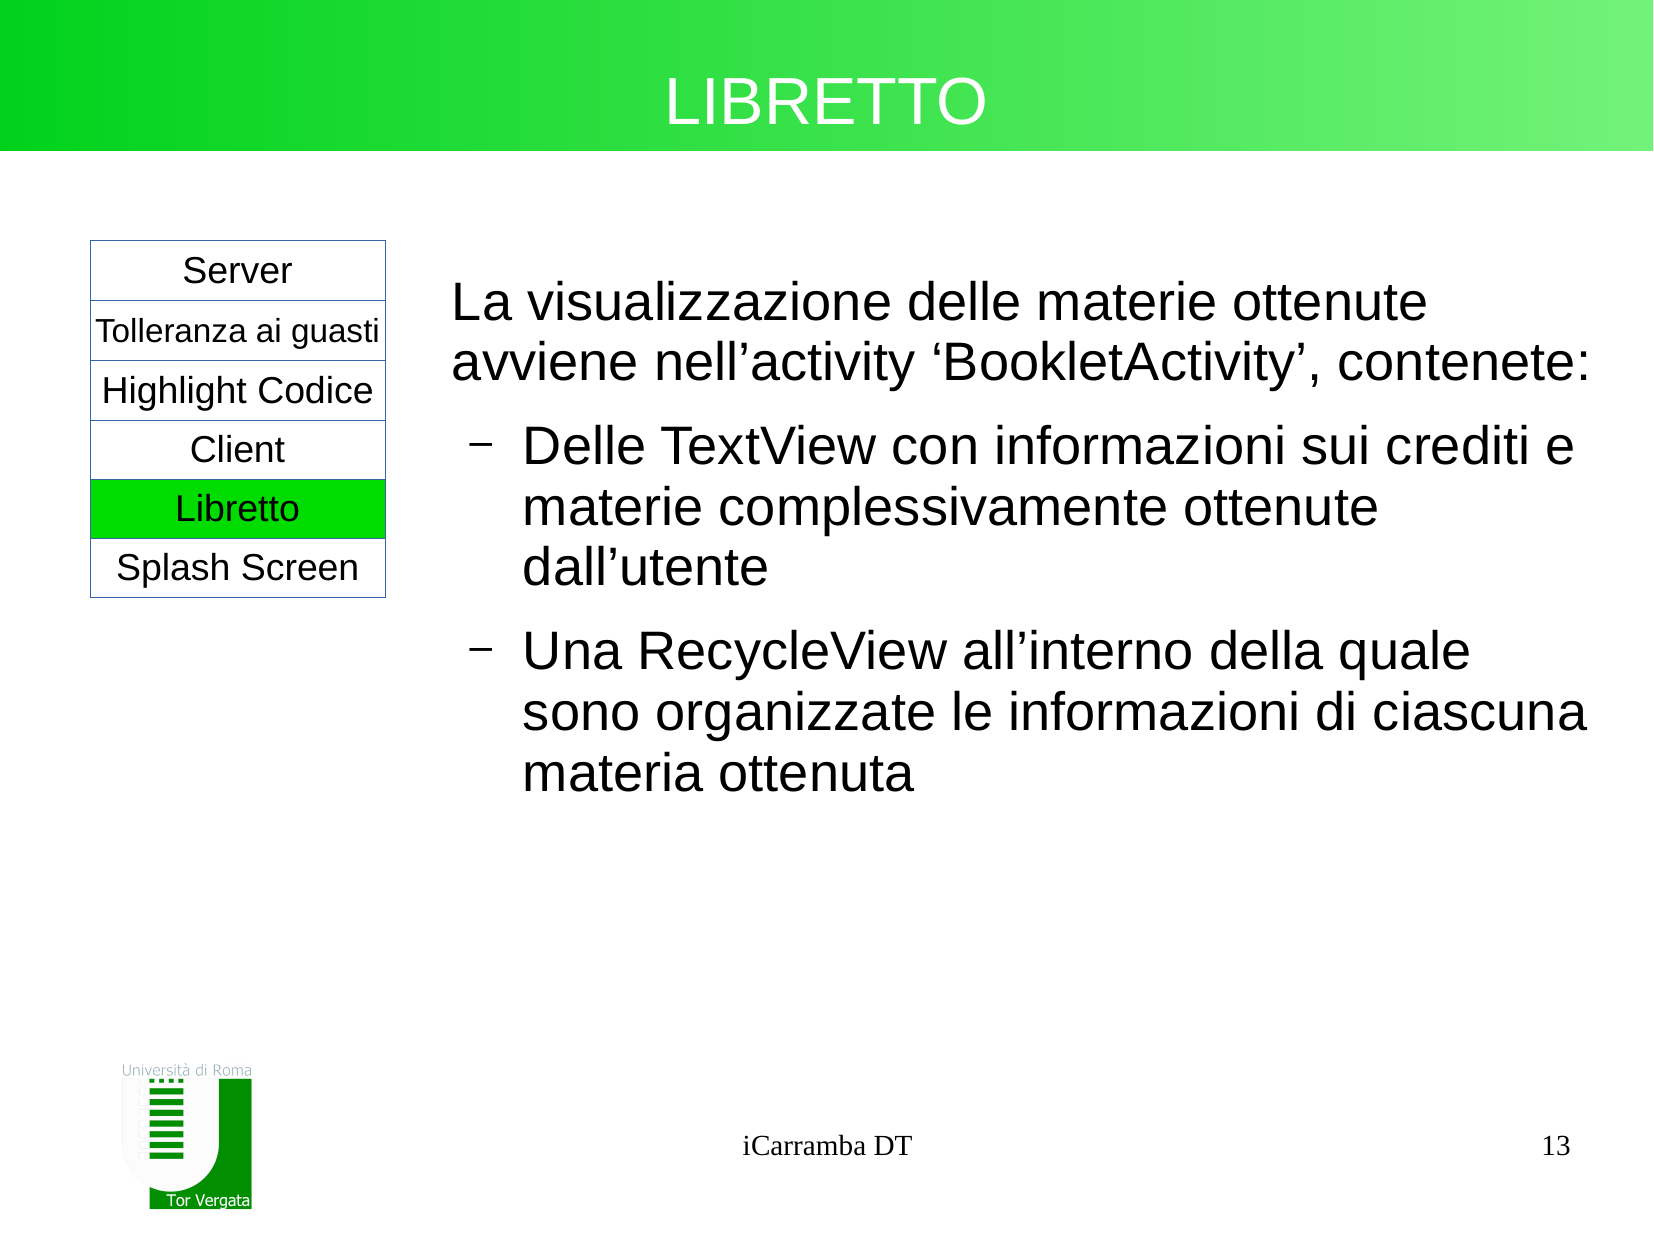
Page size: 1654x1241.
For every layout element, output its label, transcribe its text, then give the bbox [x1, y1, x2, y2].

title LIBRETTO [82, 49, 1571, 155]
text_box Tolleranza ai guasti [90, 300, 375, 360]
text_box Highlight Codice [90, 360, 375, 420]
picture [120, 1061, 256, 1215]
text_box Server [90, 240, 375, 300]
list [375, 180, 1591, 538]
list La visualizzazione delle materie ottenute avviene nell’activity ‘BookletActivity’, contenete: Delle TextView con informazioni sui crediti e materie complessivamente ottenute dall’utente Una RecycleView all’interno della quale sono organizzate le informazioni di ciascuna materia ottenuta [381, 271, 1597, 844]
list [375, 598, 1591, 1051]
text_box Client [90, 420, 375, 479]
text_box Libretto [90, 479, 375, 538]
text_box Splash Screen [90, 538, 386, 598]
